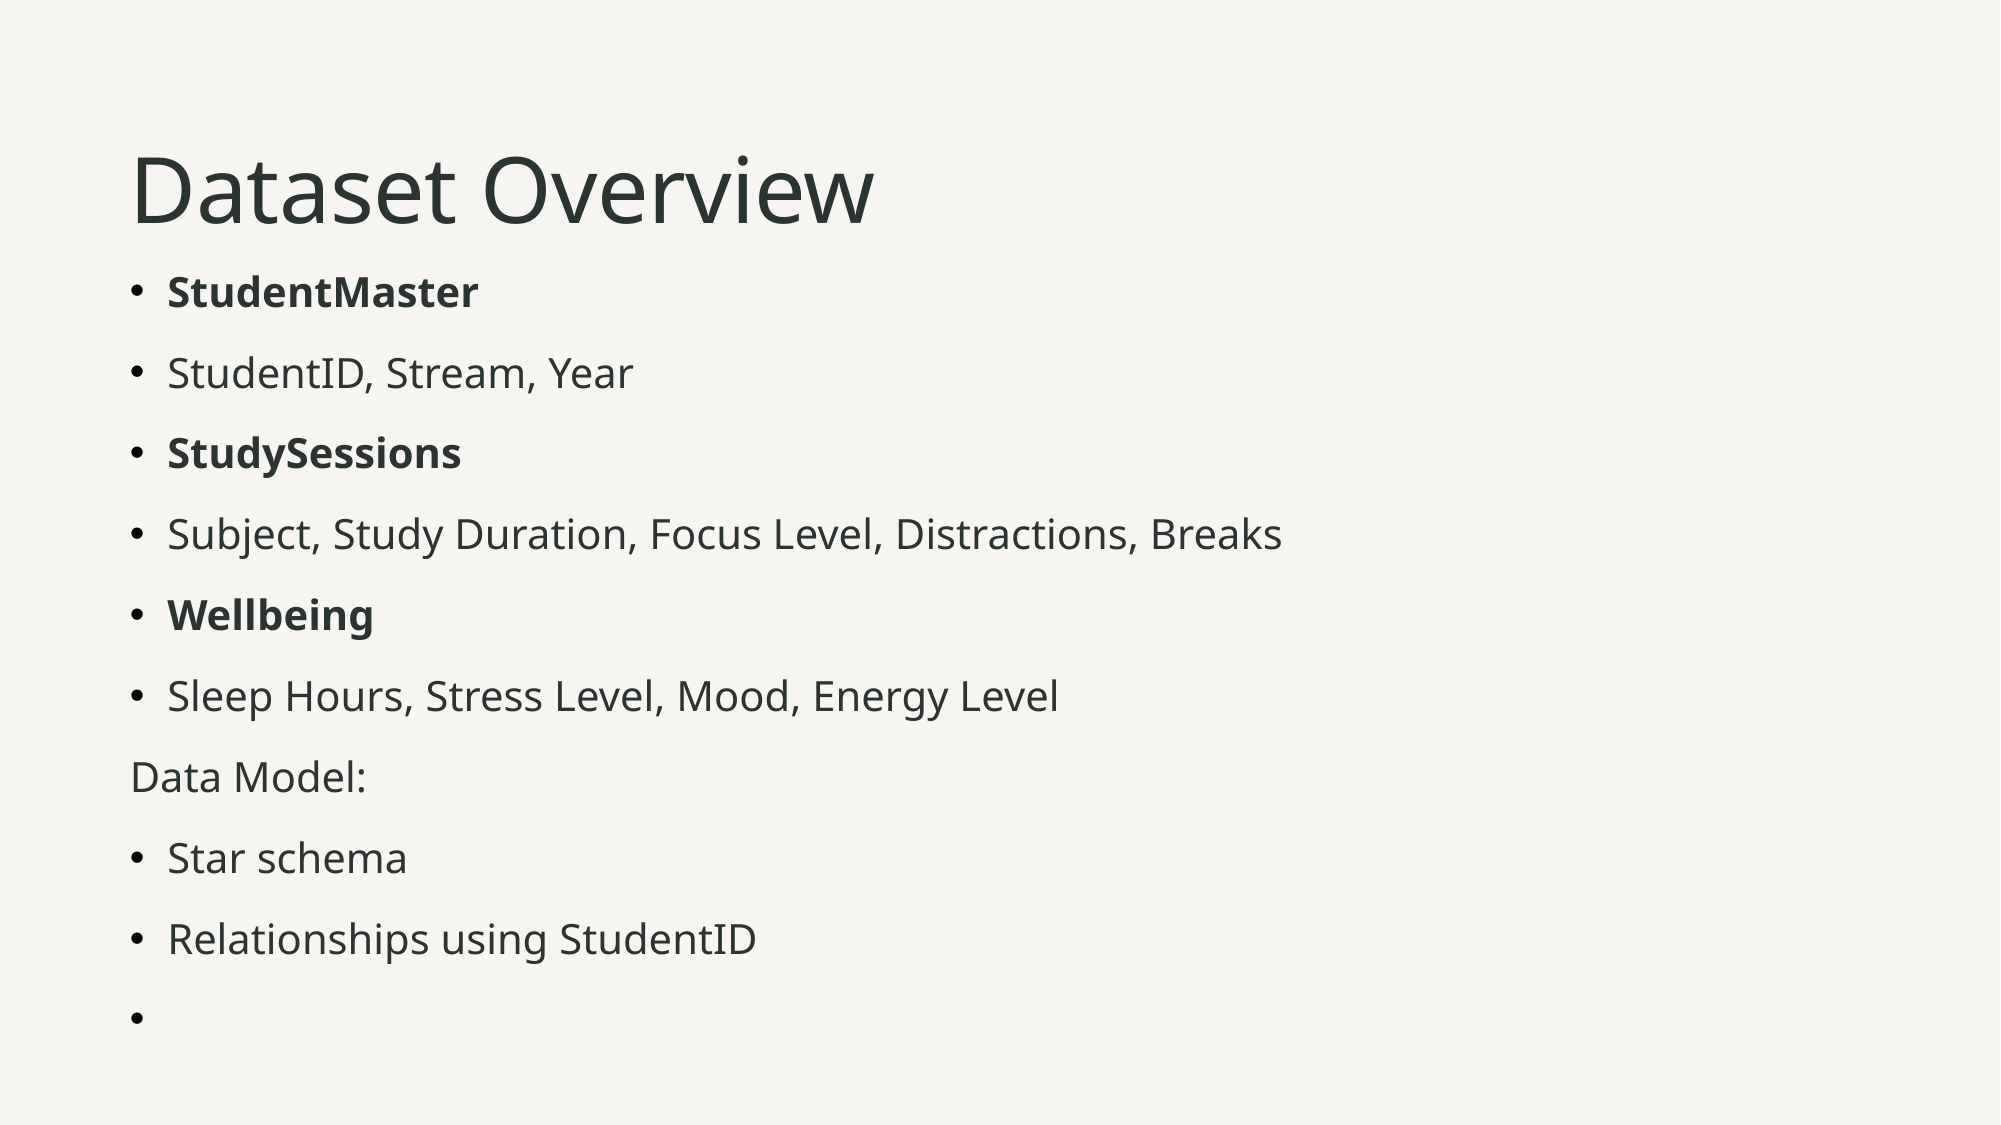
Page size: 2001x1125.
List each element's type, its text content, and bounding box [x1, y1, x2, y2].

list StudentMaster StudentID, Stream, Year StudySessions Subject, Study Duration, Focus Level, Distractions, Breaks Wellbeing Sleep Hours, Stress Level, Mood, Energy Level Data Model: Star schema Relationships using StudentID [114, 247, 1840, 1003]
title Dataset Overview [114, 82, 1840, 244]
